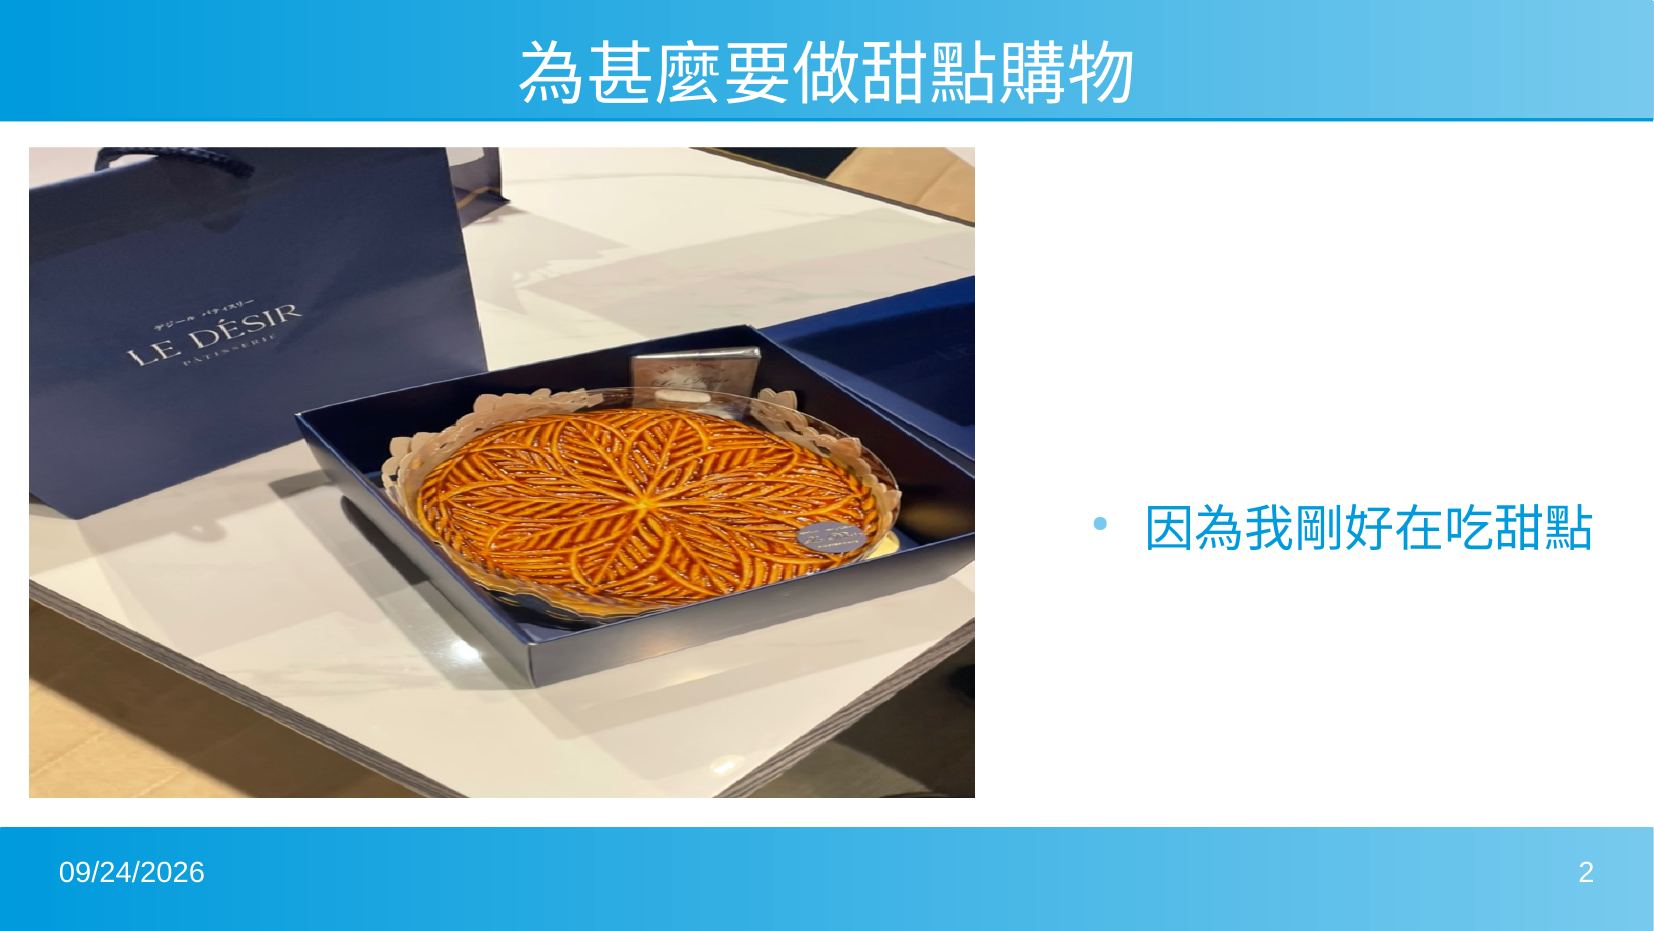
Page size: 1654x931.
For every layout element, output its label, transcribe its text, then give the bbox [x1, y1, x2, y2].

list 因為我剛好在吃甜點 [975, 177, 1595, 768]
title 為甚麼要做甜點購物 [59, 29, 1595, 108]
picture [29, 147, 975, 798]
